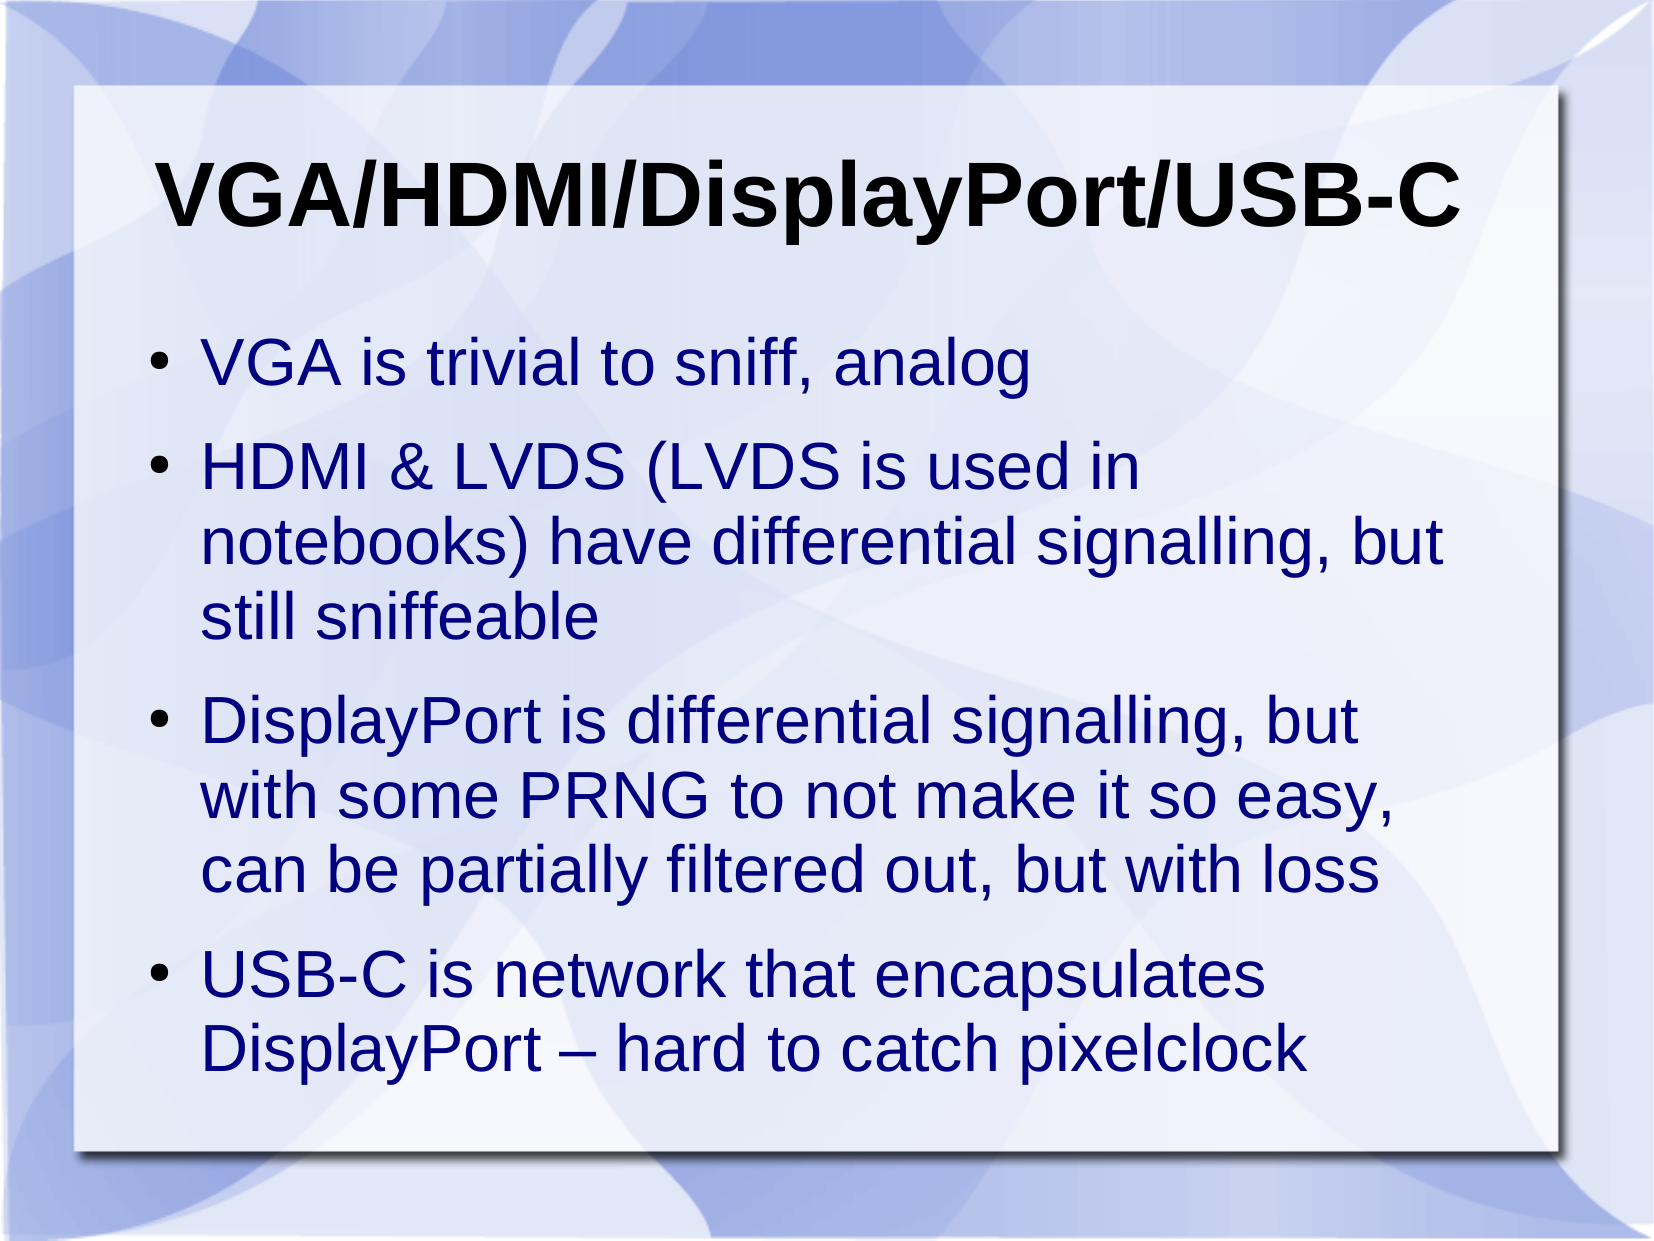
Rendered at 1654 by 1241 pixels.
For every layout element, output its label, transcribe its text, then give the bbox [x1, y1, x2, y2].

list VGA is trivial to sniff, analog HDMI & LVDS (LVDS is used in notebooks) have differential signalling, but still sniffeable DisplayPort is differential signalling, but with some PRNG to not make it so easy, can be partially filtered out, but with loss USB-C is network that encapsulates DisplayPort – hard to catch pixelclock [129, 324, 1489, 1087]
picture [0, 0, 1654, 1241]
title VGA/HDMI/DisplayPort/USB-C [82, 90, 1536, 298]
